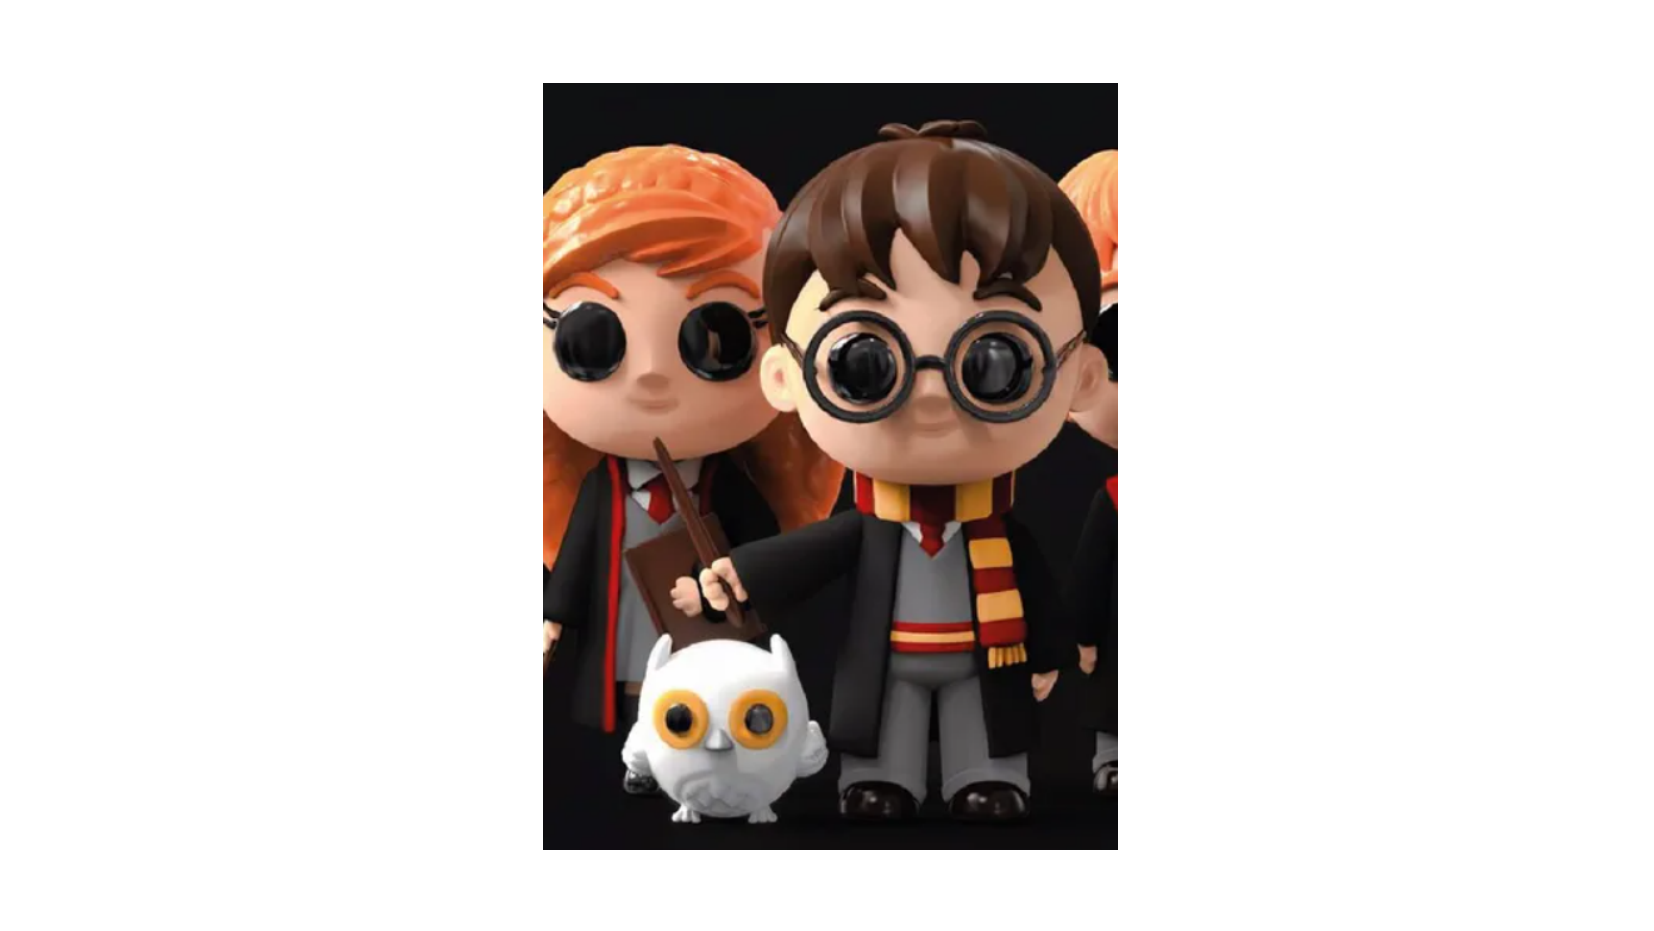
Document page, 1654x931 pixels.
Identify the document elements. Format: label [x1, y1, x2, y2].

picture [543, 83, 1118, 850]
